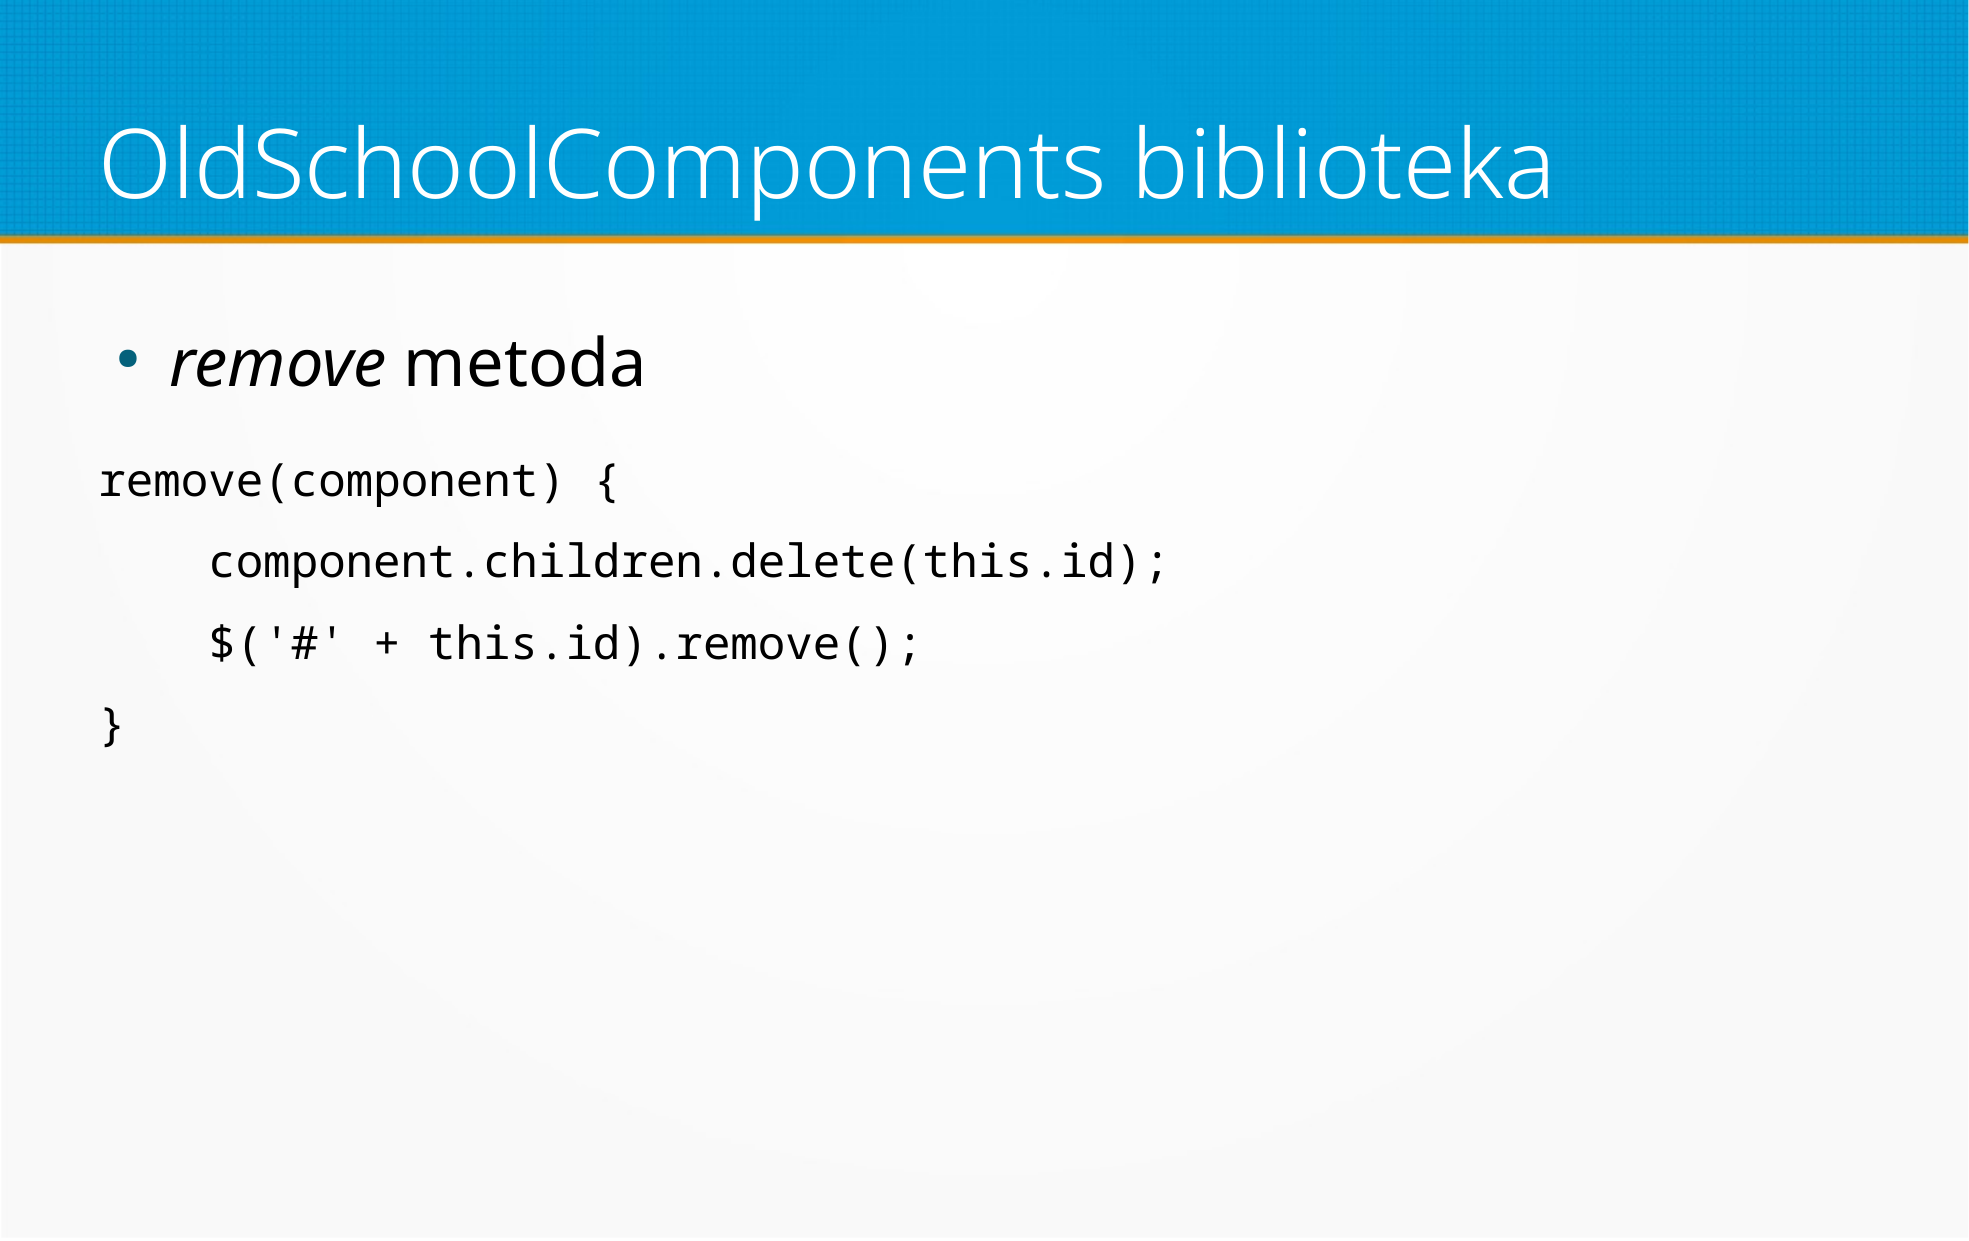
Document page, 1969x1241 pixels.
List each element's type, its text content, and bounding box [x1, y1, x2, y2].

picture [0, 233, 1969, 1241]
title OldSchoolComponents biblioteka [98, 19, 1870, 227]
list remove metoda remove(component) { component.children.delete(this.id); $('#' + this.id).remove(); } [98, 315, 1861, 1081]
